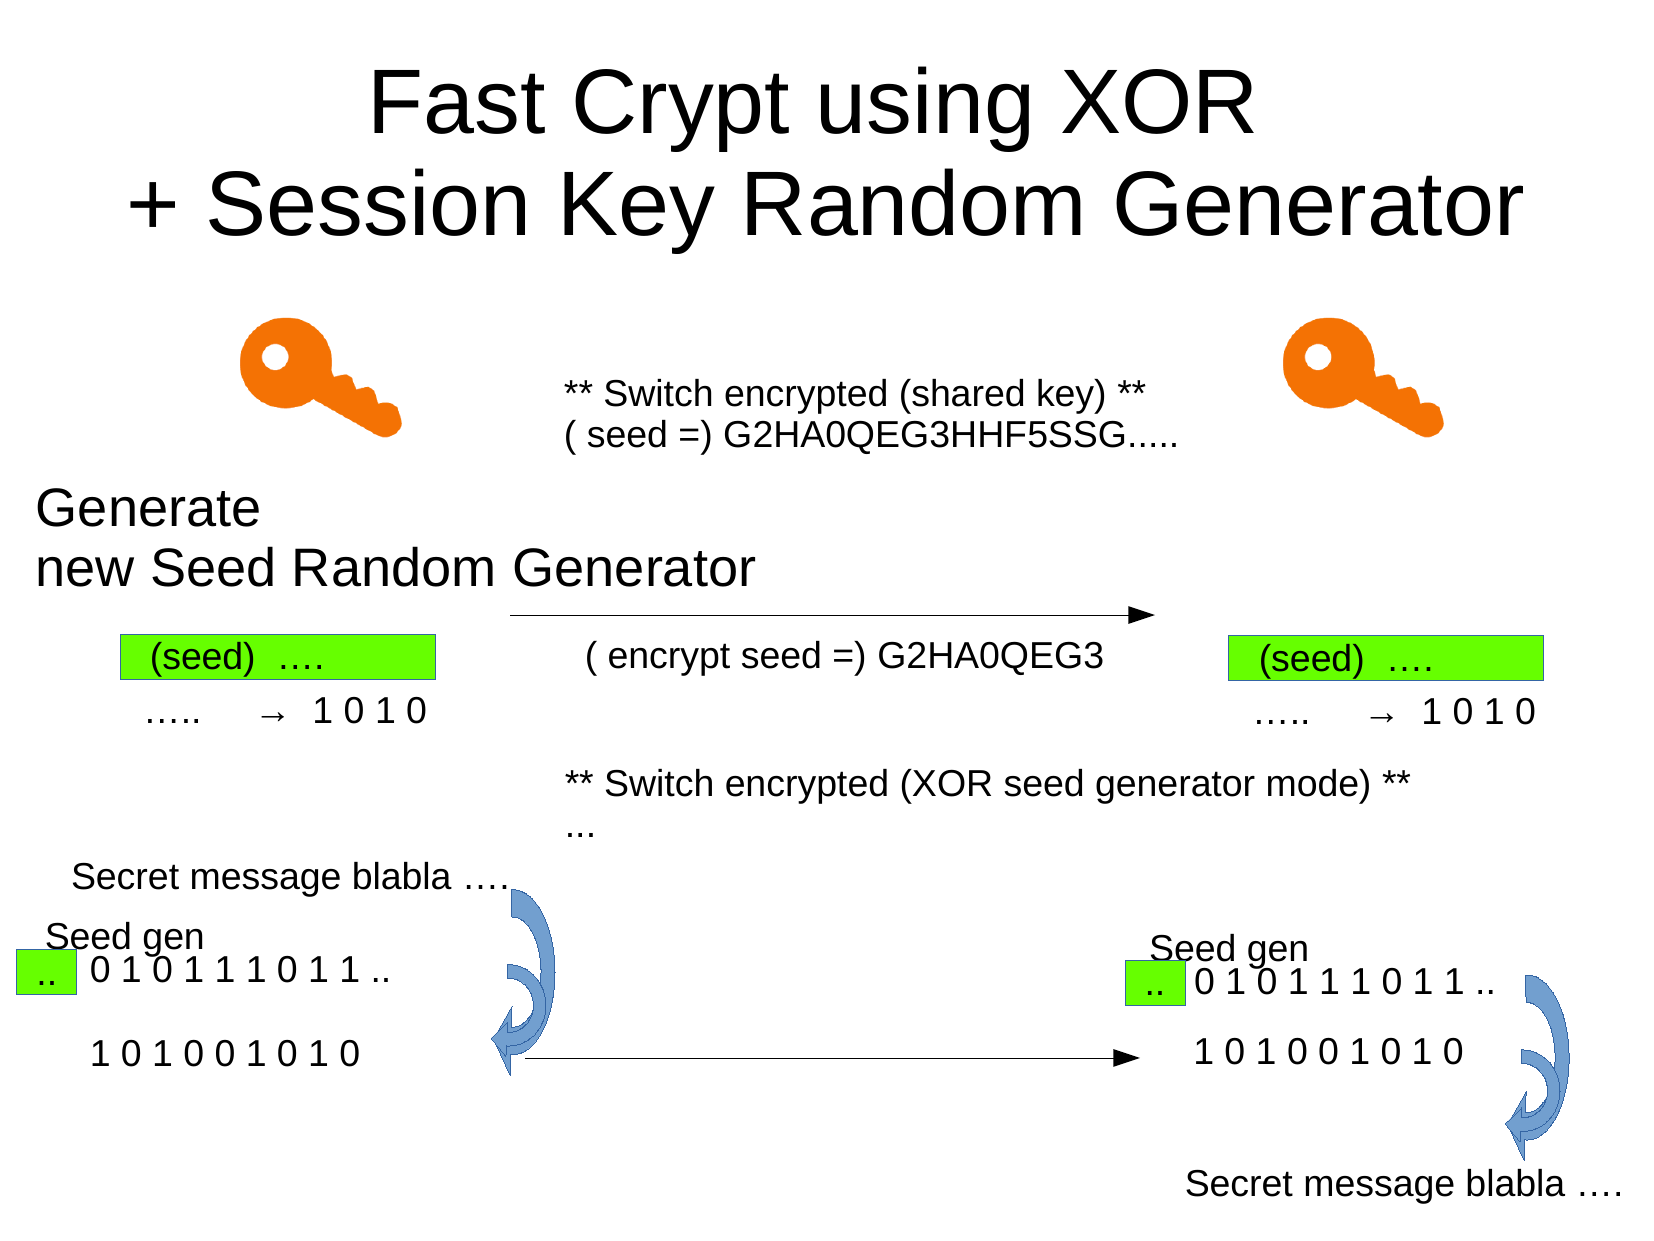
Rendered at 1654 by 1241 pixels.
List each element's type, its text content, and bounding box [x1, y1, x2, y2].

text_box [1228, 635, 1243, 681]
text_box (seed) …. [1243, 630, 1449, 683]
text_box Secret message blabla …. [1170, 1155, 1639, 1212]
text_box [1449, 635, 1544, 681]
text_box Secret message blabla …. [56, 847, 526, 905]
text_box [340, 634, 436, 680]
text_box Seed gen [30, 907, 220, 965]
text_box [120, 634, 135, 680]
text_box .. [16, 949, 77, 995]
text_box 0 1 0 1 1 1 0 1 1 .. [75, 940, 407, 998]
text_box .. [1125, 960, 1186, 1006]
title Fast Crypt using XOR + Session Key Random Generator [82, 49, 1571, 257]
picture [232, 314, 406, 439]
text_box Generate new Seed Random Generator [20, 469, 772, 606]
text_box (seed) …. [135, 628, 340, 681]
text_box 1 0 1 0 0 1 0 1 0 [53, 1024, 397, 1082]
text_box ….. → 1 0 1 0 [76, 681, 453, 739]
picture [1275, 314, 1448, 439]
text_box Seed gen [1134, 919, 1325, 977]
text_box ** Switch encrypted (shared key) ** ( seed =) G2HA0QEG3HHF5SSG..... [549, 364, 1270, 483]
text_box ( encrypt seed =) G2HA0QEG3 [570, 585, 1119, 703]
text_box ….. → 1 0 1 0 [1185, 683, 1562, 740]
text_box 1 0 1 0 0 1 0 1 0 [1157, 1023, 1501, 1081]
text_box 0 1 0 1 1 1 0 1 1 .. [1179, 952, 1512, 1010]
text_box ** Switch encrypted (XOR seed generator mode) ** ... [550, 754, 1426, 873]
text_box [491, 889, 556, 1076]
text_box [1505, 975, 1570, 1161]
